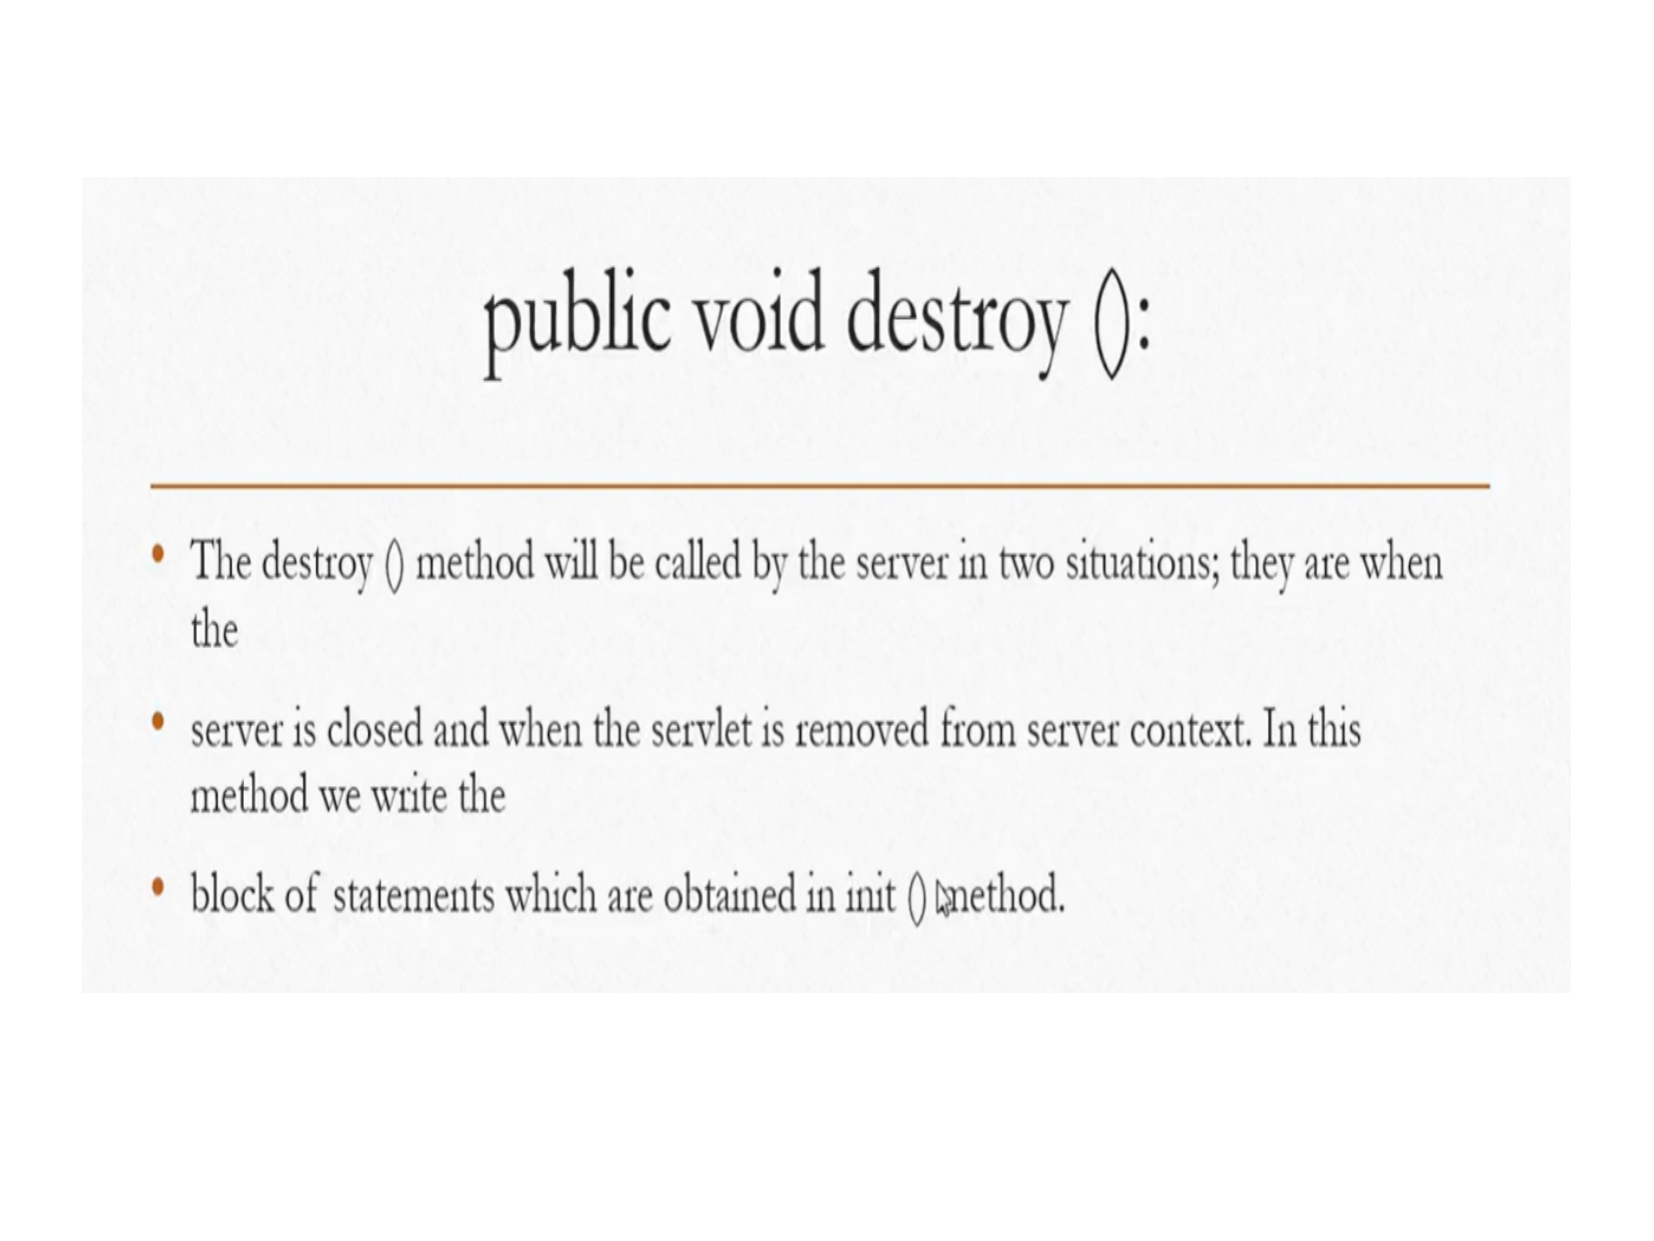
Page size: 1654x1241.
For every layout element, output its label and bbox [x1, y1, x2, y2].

picture [82, 177, 1571, 993]
